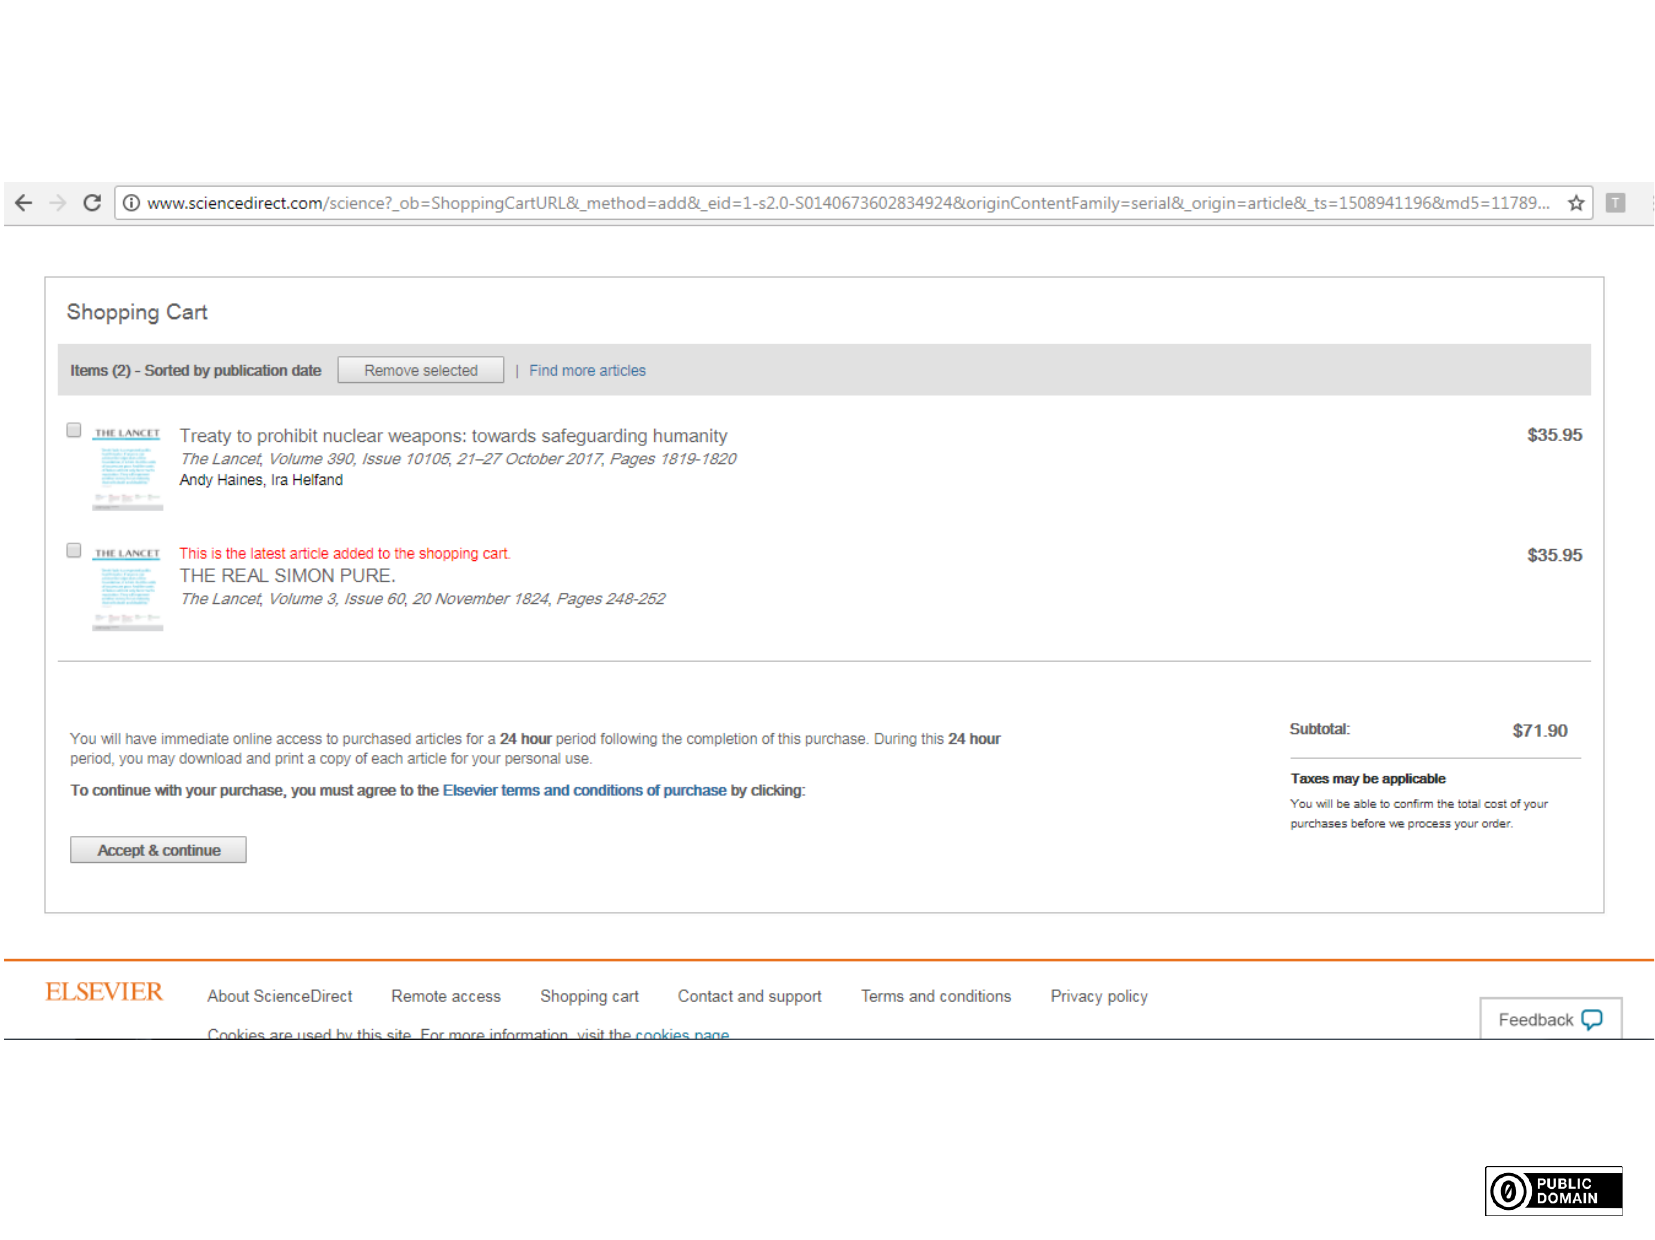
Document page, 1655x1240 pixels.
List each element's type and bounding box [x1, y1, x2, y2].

text_box [1485, 1167, 1623, 1215]
picture [4, 182, 1655, 1040]
